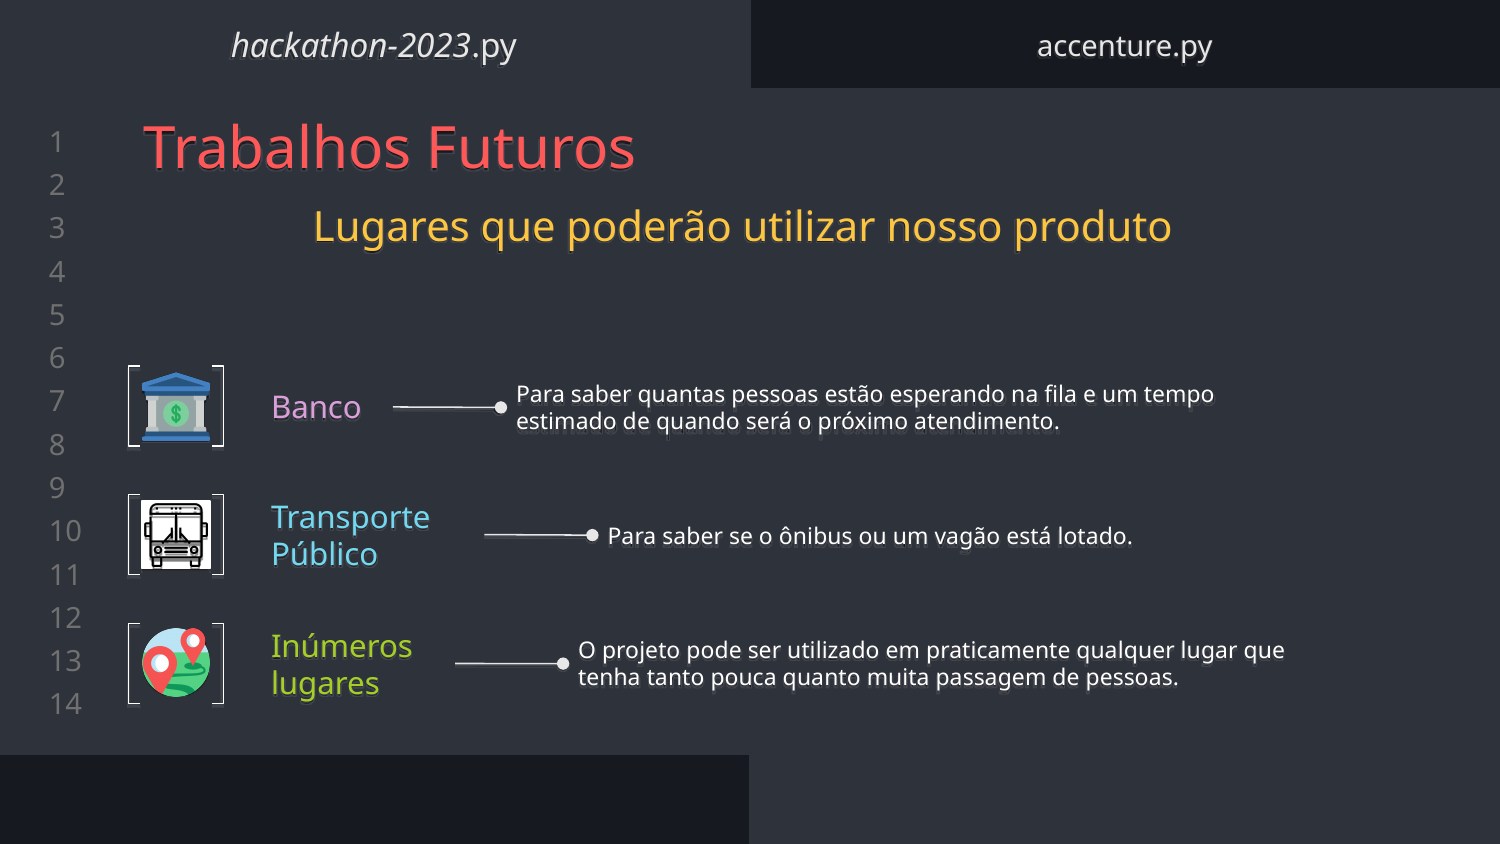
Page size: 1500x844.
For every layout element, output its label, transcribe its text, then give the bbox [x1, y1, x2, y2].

picture [142, 372, 210, 441]
text_box O projeto pode ser utilizado em praticamente qualquer lugar que tenha tanto pouca quanto muita passagem de pessoas. [563, 623, 1342, 702]
title Trabalhos Futuros [128, 95, 1383, 190]
text_box Lugares que poderão utilizar nosso produto [128, 185, 1357, 266]
text_box Para saber se o ônibus ou um vagão está lotado. [592, 496, 1372, 574]
text_box Para saber quantas pessoas estão esperando na fila e um tempo estimado de quando será o próximo atendimento. [501, 368, 1280, 447]
text_box Transporte Público [256, 495, 485, 574]
picture [142, 628, 210, 697]
picture [142, 501, 210, 569]
text_box Banco [256, 367, 485, 445]
text_box hackathon-2023.py [0, 15, 749, 74]
text_box Inúmeros lugares [256, 624, 485, 703]
text_box accenture.py [749, 15, 1500, 74]
